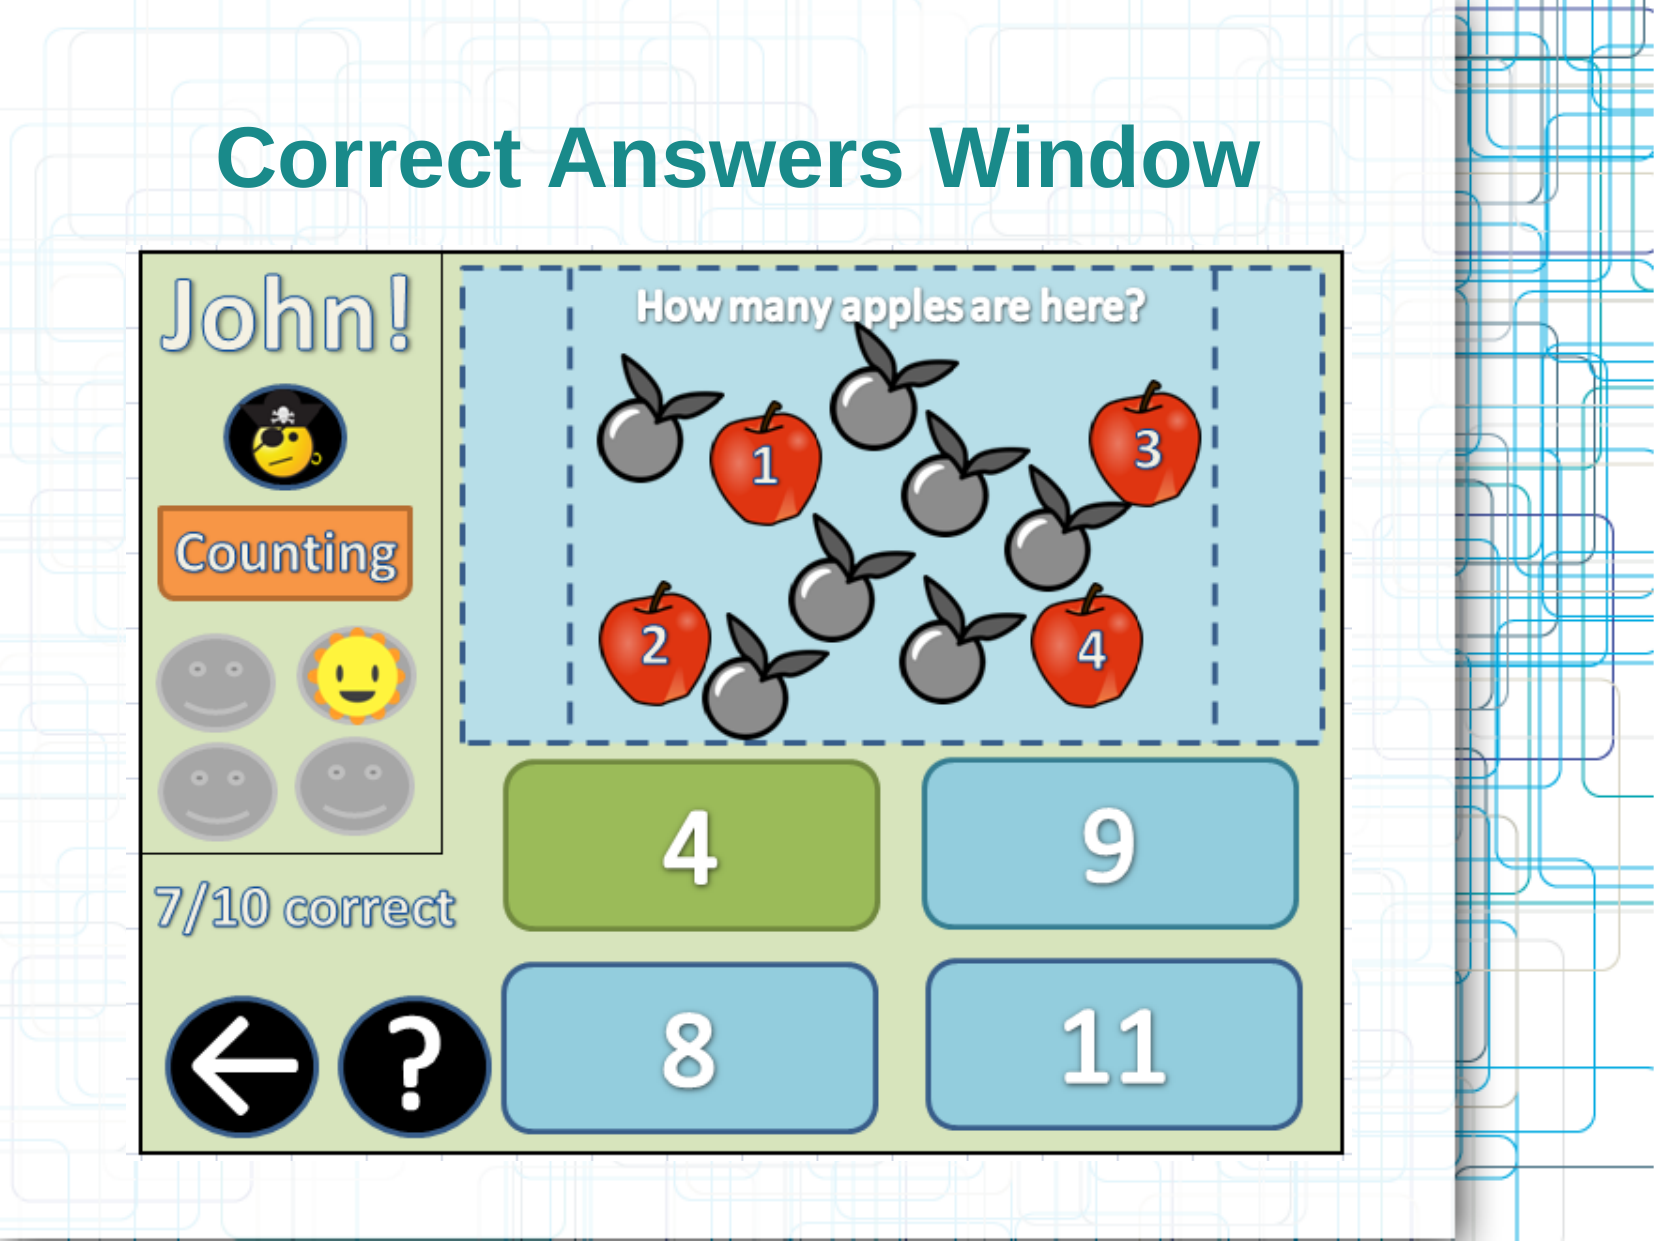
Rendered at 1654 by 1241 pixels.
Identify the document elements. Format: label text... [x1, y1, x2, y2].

picture [126, 245, 1352, 1161]
title Correct Answers Window [59, 49, 1418, 257]
